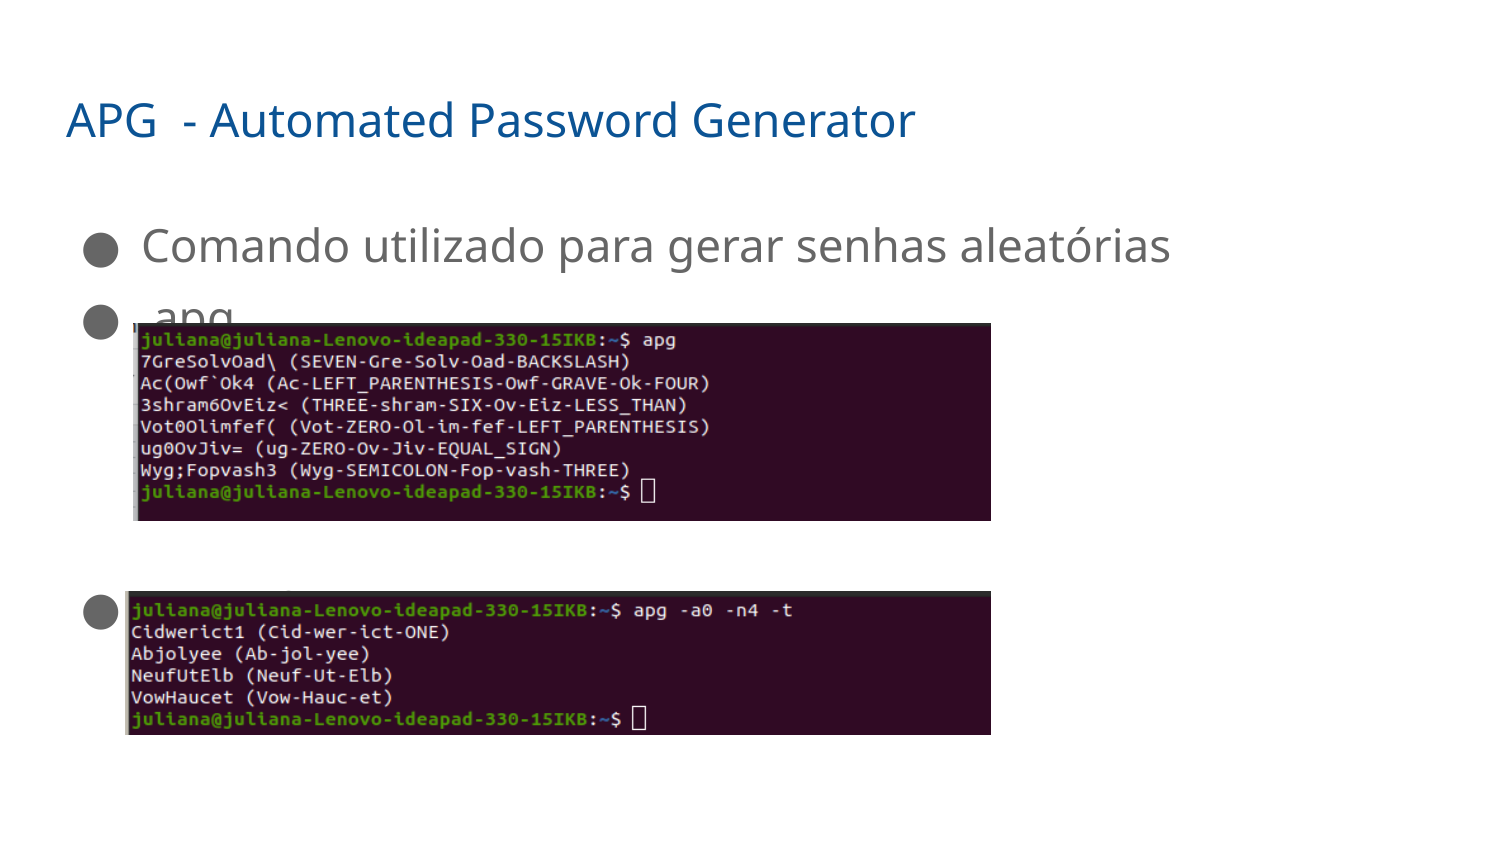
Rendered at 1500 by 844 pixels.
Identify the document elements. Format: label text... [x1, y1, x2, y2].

picture [133, 323, 991, 521]
picture [125, 591, 991, 735]
list Comando utilizado para gerar senhas aleatórias apg apg -a0 -n4 -t [51, 189, 1449, 825]
title APG - Automated Password Generator [51, 72, 1449, 167]
